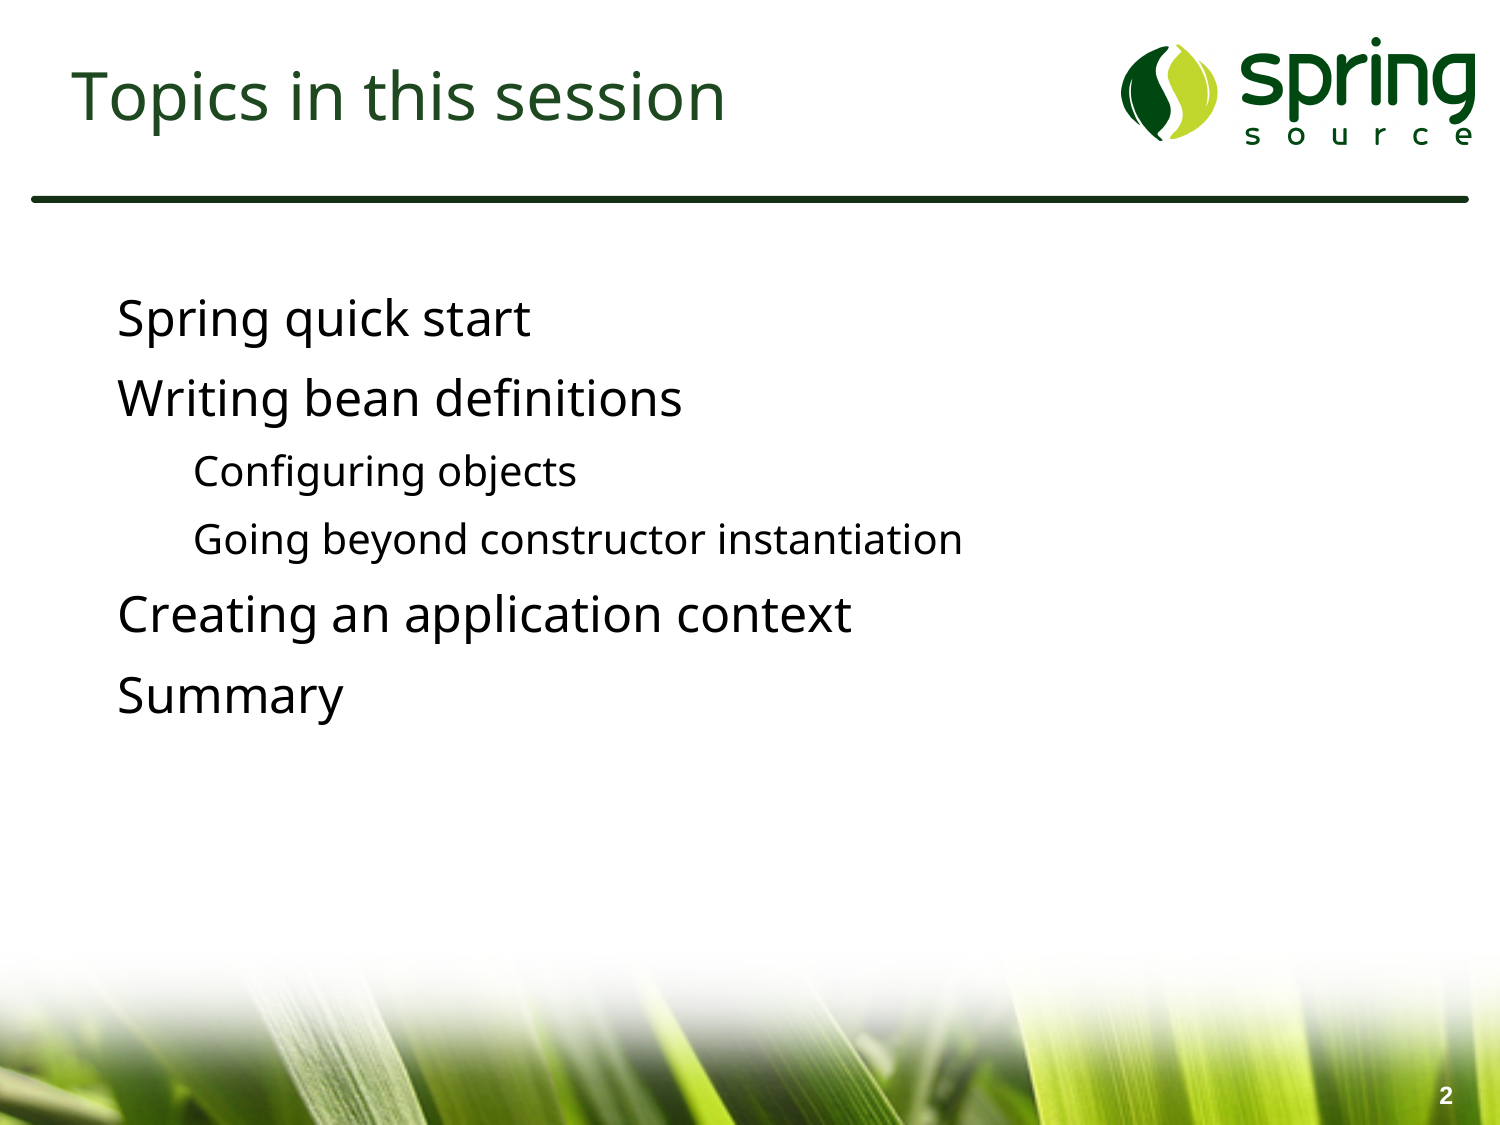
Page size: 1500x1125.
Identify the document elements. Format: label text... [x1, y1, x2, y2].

title Topics in this session [56, 13, 1089, 176]
picture [1121, 37, 1475, 145]
picture [0, 944, 1500, 1125]
list Spring quick start Writing bean definitions Configuring objects Going beyond constructor instantiation Creating an application context Summary [103, 275, 1394, 938]
